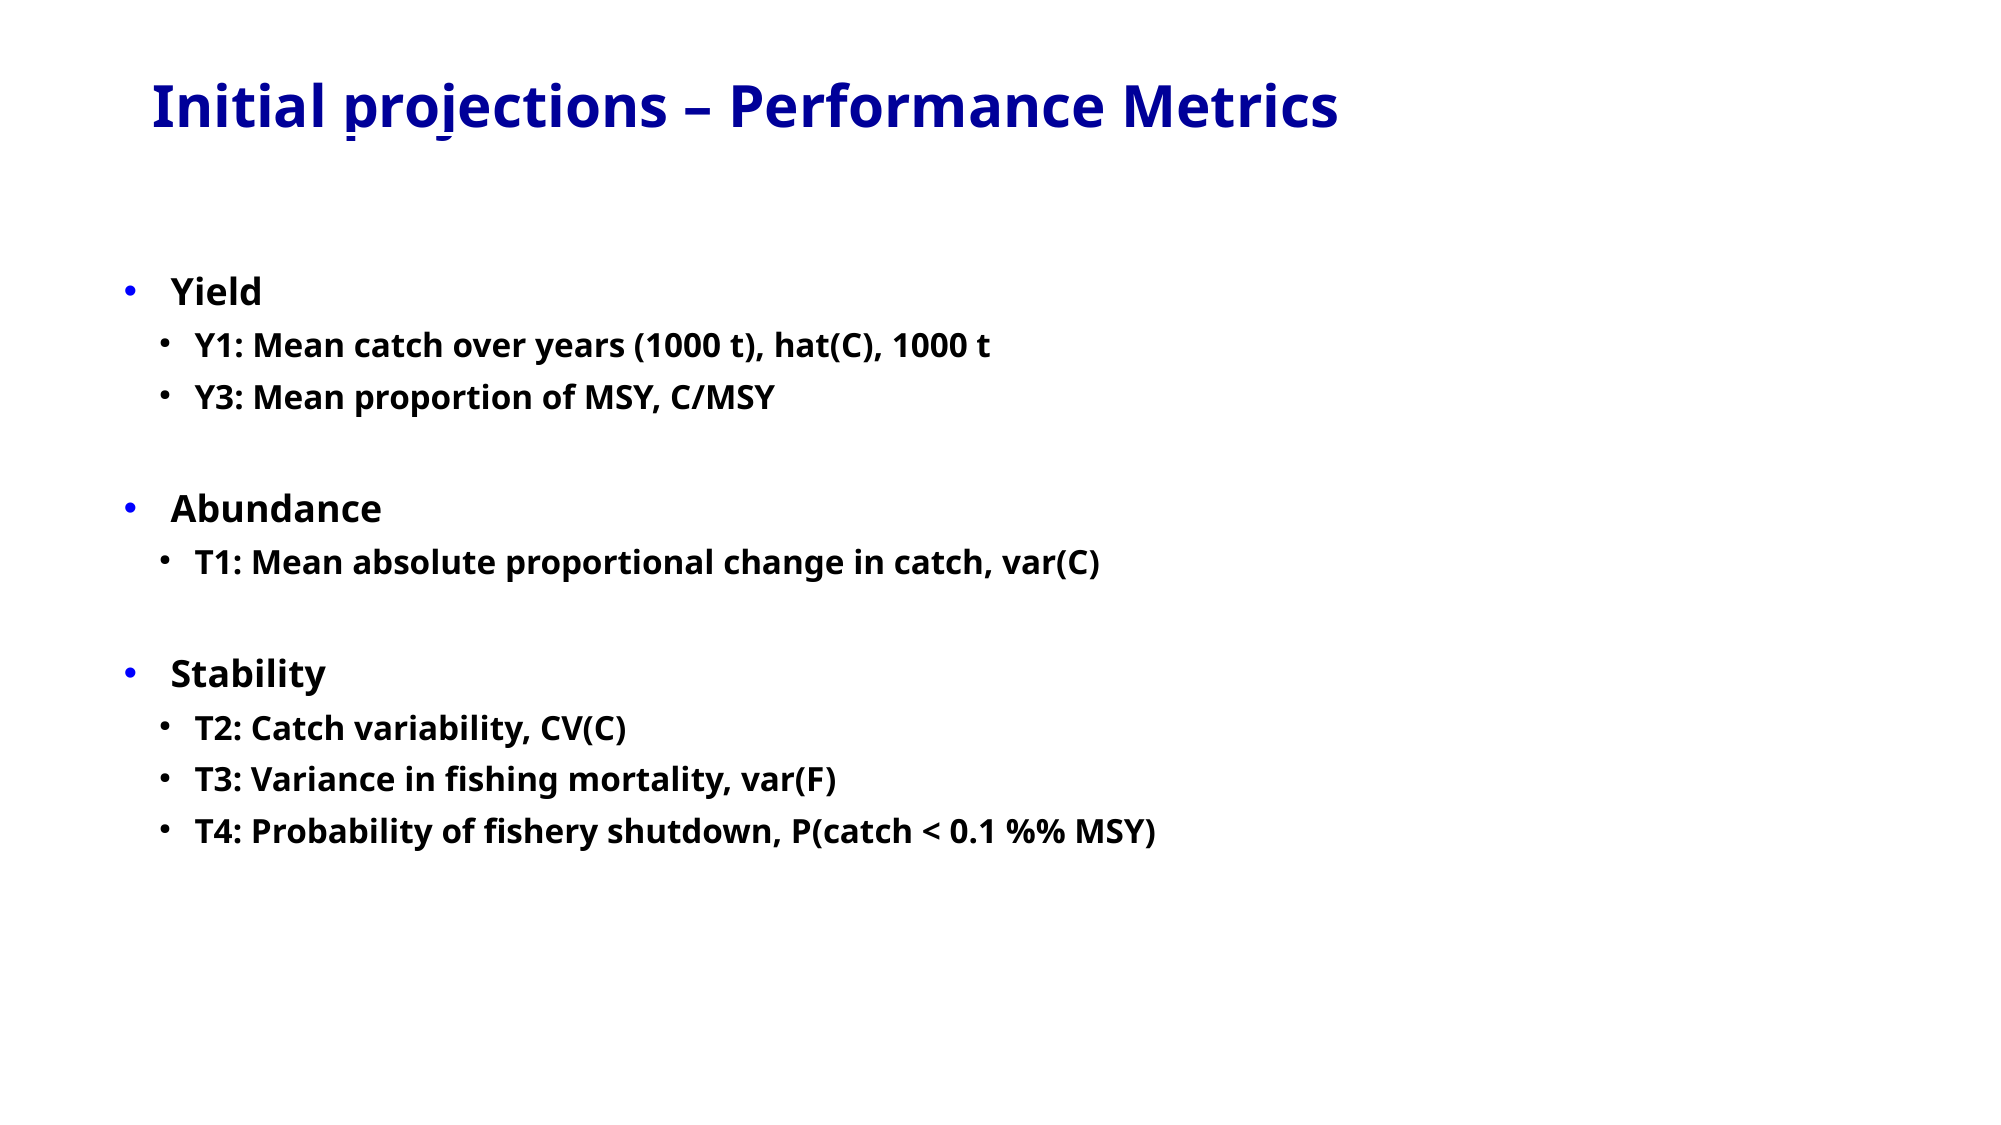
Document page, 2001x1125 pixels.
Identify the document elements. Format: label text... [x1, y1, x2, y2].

text_box Yield Y1: Mean catch over years (1000 t), hat(C), 1000 t Y3: Mean proportion of MSY, C/MSY Abundance T1: Mean absolute proportional change in catch, var(C) Stability T2: Catch variability, CV(C) T3: Variance in fishing mortality, var(F) T4: Probability of fishery shutdown, P(catch < 0.1 %% MSY) [108, 203, 1772, 815]
text_box Initial projections – Performance Metrics [137, 0, 1863, 218]
